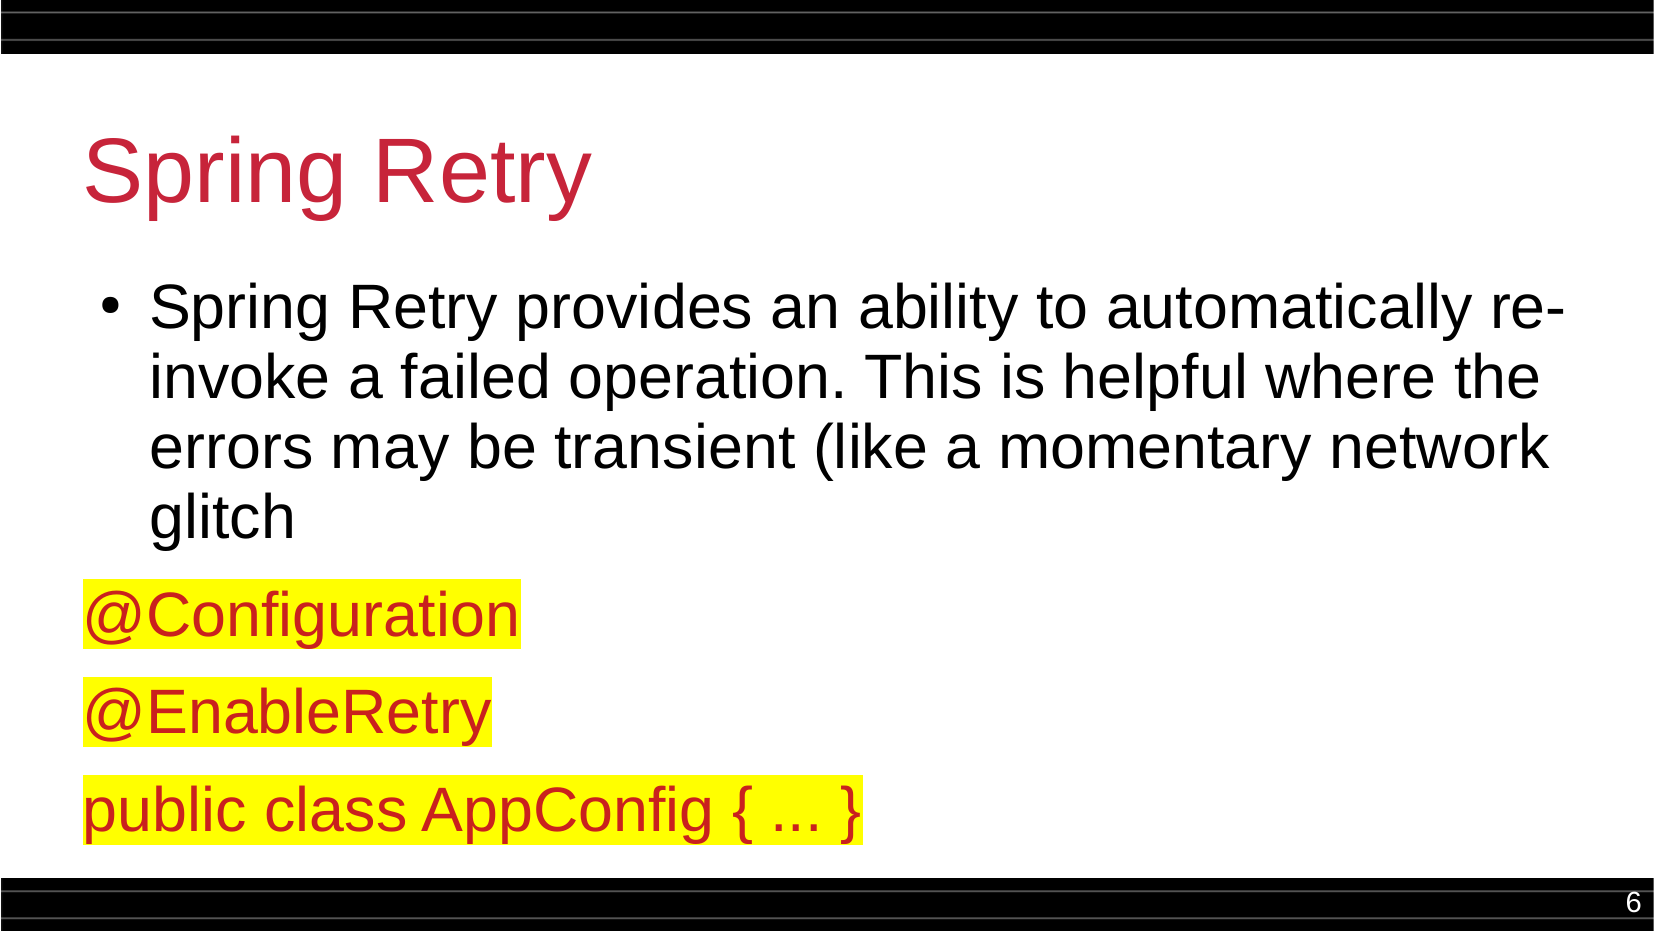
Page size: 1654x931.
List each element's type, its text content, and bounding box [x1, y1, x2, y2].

list Spring Retry provides an ability to automatically re-invoke a failed operation. This is helpful where the errors may be transient (like a momentary network glitch @Configuration @EnableRetry public class AppConfig { ... } [82, 271, 1571, 851]
picture [1, 0, 1654, 54]
picture [1, 878, 1654, 931]
title Spring Retry [82, 92, 1571, 249]
